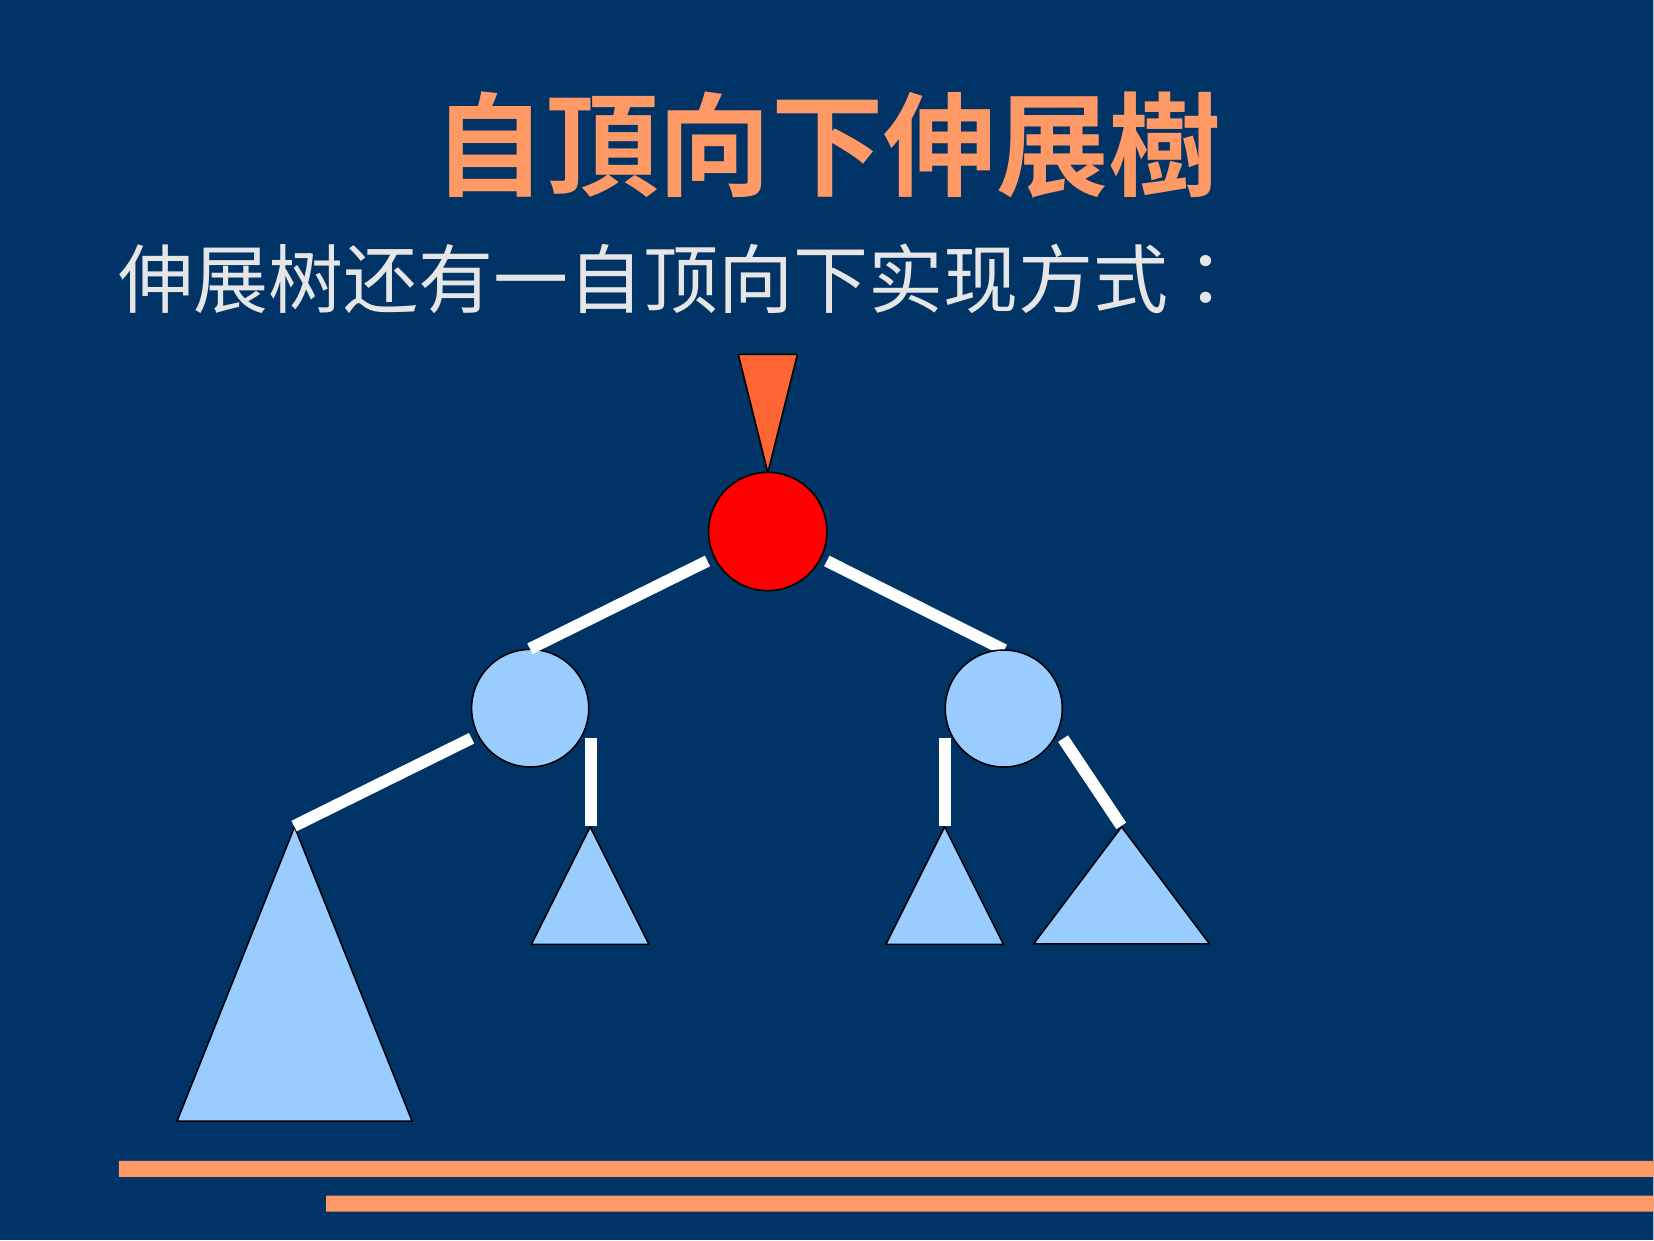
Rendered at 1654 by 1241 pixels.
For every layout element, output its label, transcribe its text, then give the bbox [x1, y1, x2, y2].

text_box [531, 826, 649, 945]
text_box 伸展树还有一自顶向下实现方式： [118, 236, 1557, 358]
text_box [708, 354, 827, 591]
text_box [177, 828, 413, 1122]
text_box [471, 649, 589, 767]
text_box 自頂向下伸展樹 [121, 46, 1534, 236]
text_box [945, 650, 1063, 768]
text_box [1033, 827, 1210, 944]
text_box [885, 826, 1004, 945]
